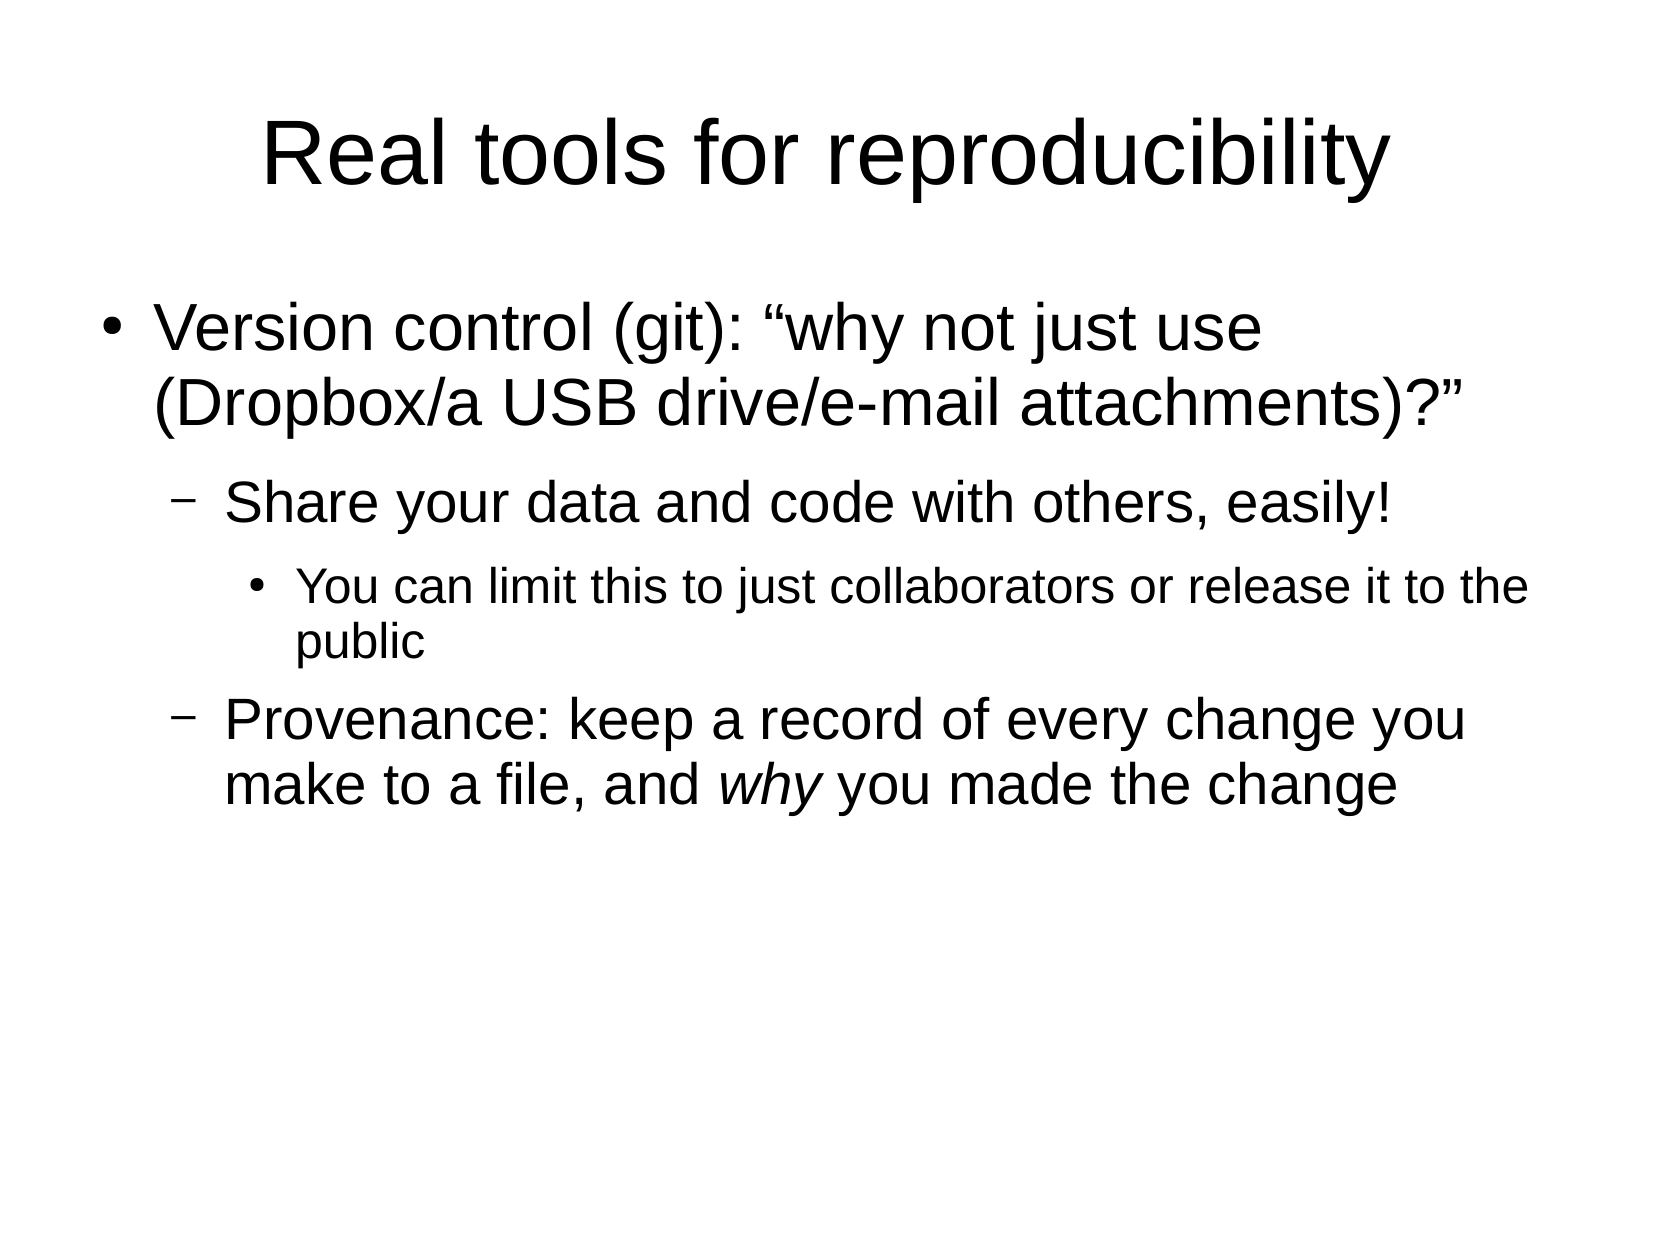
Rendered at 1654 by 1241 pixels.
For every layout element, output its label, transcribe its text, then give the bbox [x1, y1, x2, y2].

title Real tools for reproducibility [82, 49, 1571, 257]
list Version control (git): “why not just use (Dropbox/a USB drive/e-mail attachments)?” Share your data and code with others, easily! You can limit this to just collaborators or release it to the public Provenance: keep a record of every change you make to a file, and why you made the change [82, 290, 1571, 1010]
